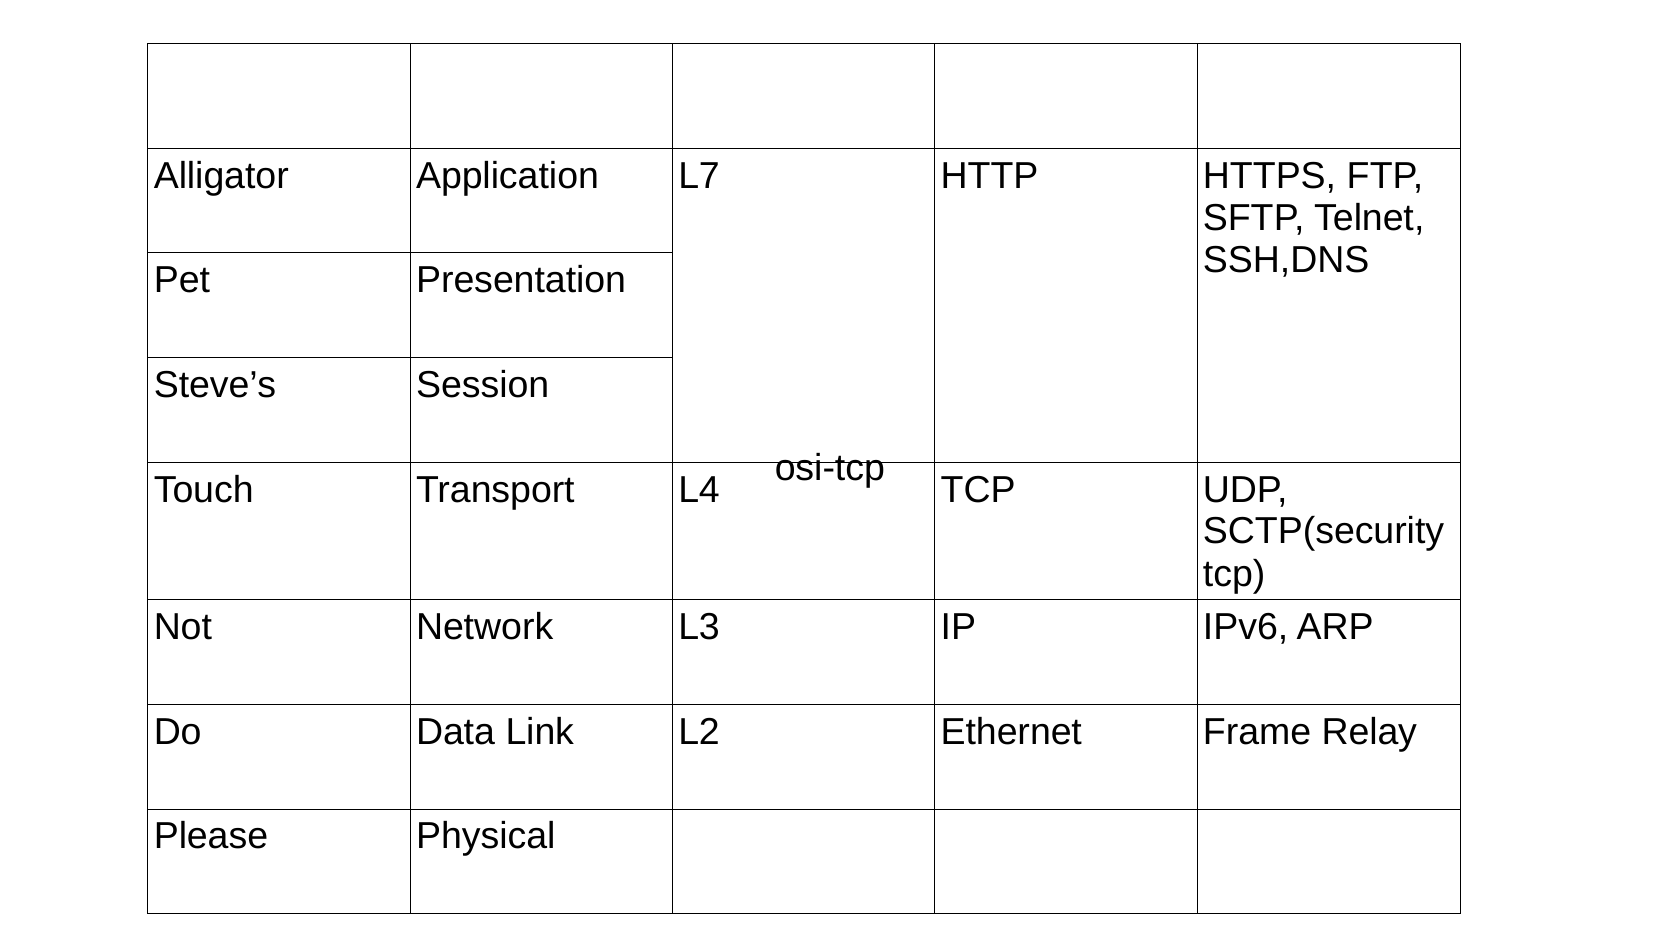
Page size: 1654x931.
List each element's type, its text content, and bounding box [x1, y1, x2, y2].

table_cell TCP [935, 463, 1197, 599]
table_cell Steve’s [148, 358, 410, 462]
table_cell Not [148, 600, 410, 704]
table_cell IP [935, 600, 1197, 704]
table_cell [1198, 810, 1460, 913]
table_cell Session [411, 358, 672, 462]
table_header [411, 44, 672, 148]
table_cell L3 [673, 600, 934, 704]
table_header [1198, 44, 1460, 148]
table_cell L2 [673, 705, 934, 809]
table_cell UDP, SCTP(security tcp) [1198, 463, 1460, 599]
table_cell Application [411, 149, 672, 252]
table_cell HTTPS, FTP, SFTP, Telnet, SSH,DNS [1198, 149, 1460, 462]
table_cell Touch [148, 463, 410, 599]
table_header [148, 44, 410, 148]
table_cell Frame Relay [1198, 705, 1460, 809]
table_cell HTTP [935, 149, 1197, 462]
table_cell L7 [673, 149, 934, 462]
table_cell IPv6, ARP [1198, 600, 1460, 704]
table_cell Do [148, 705, 410, 809]
table_cell Physical [411, 810, 672, 913]
table_cell Please [148, 810, 410, 913]
table_cell Network [411, 600, 672, 704]
table_cell [935, 810, 1197, 913]
table_header [935, 44, 1197, 148]
table_cell Ethernet [935, 705, 1197, 809]
table_header [673, 44, 934, 148]
table_cell Data Link [411, 705, 672, 809]
table_cell Alligator [148, 149, 410, 252]
table_cell Presentation [411, 253, 672, 357]
table_cell Transport [411, 463, 672, 599]
table_cell [673, 810, 934, 913]
table_cell L4 [673, 463, 934, 599]
table_cell Pet [148, 253, 410, 357]
text_box osi-tcp [759, 438, 900, 496]
